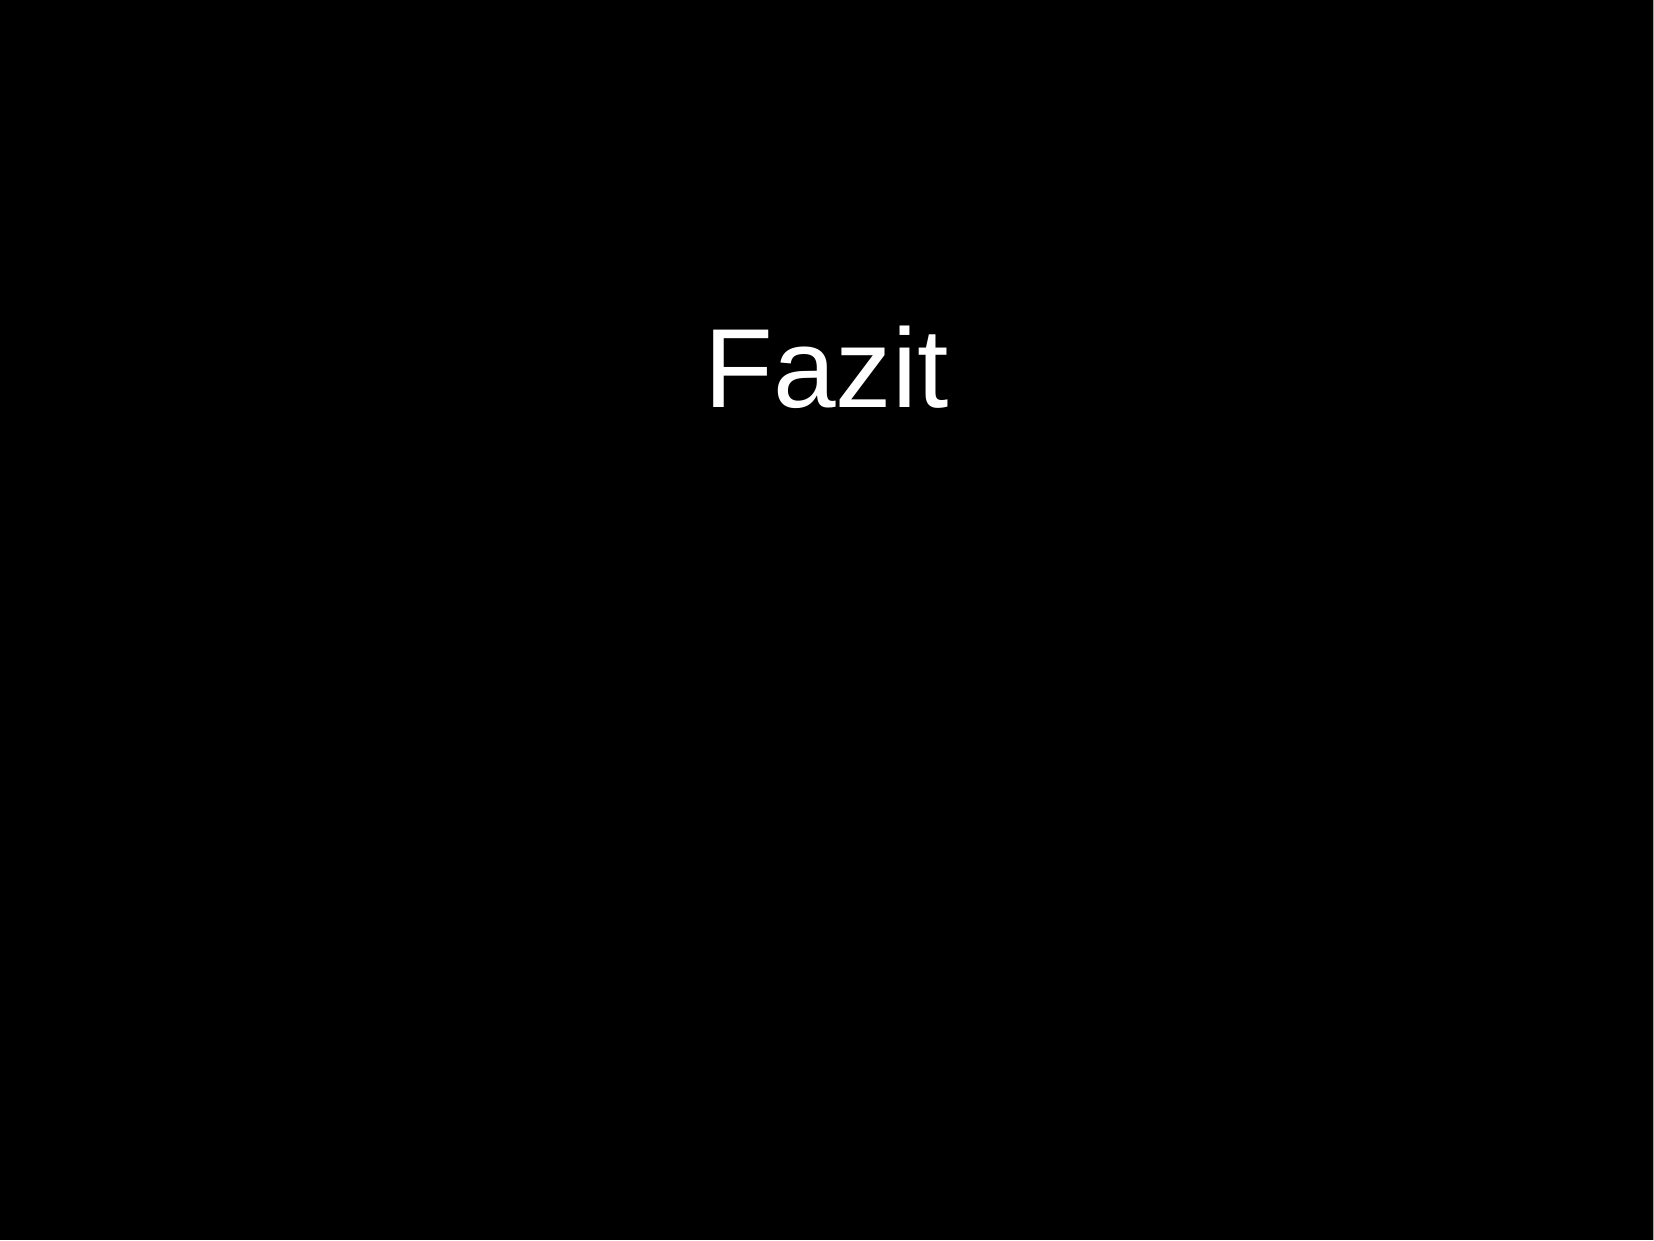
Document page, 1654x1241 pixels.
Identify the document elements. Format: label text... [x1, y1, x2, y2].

title Fazit [82, 265, 1571, 473]
